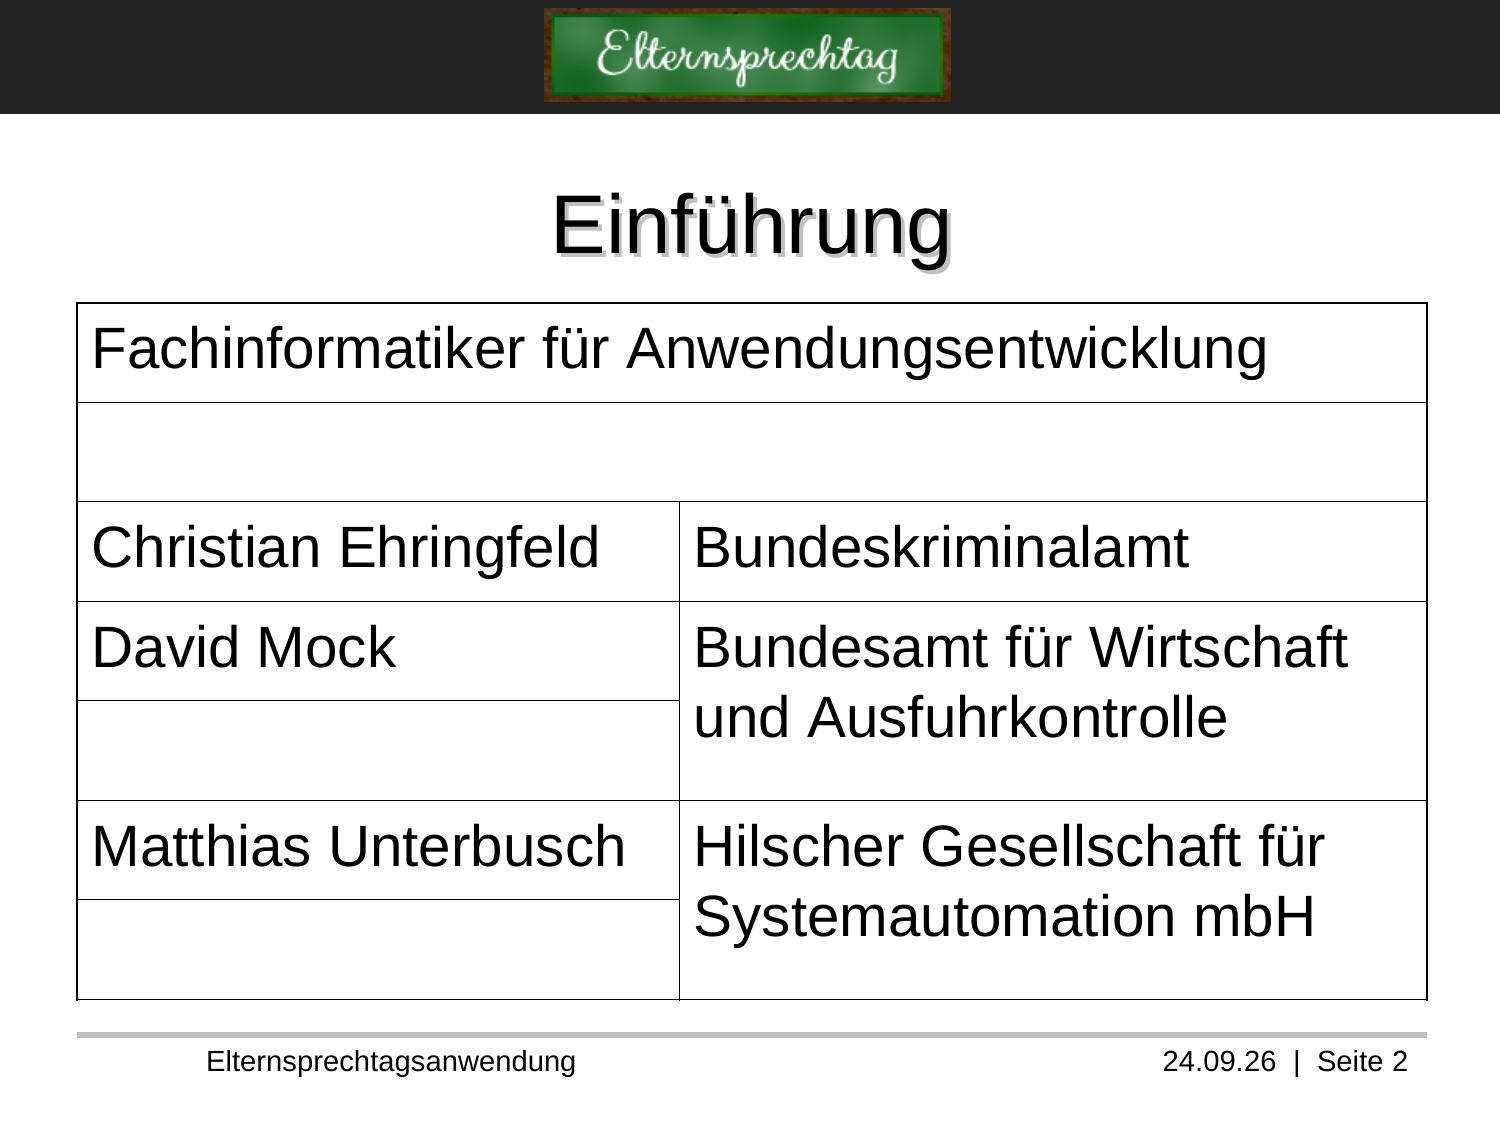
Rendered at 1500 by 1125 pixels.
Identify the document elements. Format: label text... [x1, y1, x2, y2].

table_cell Christian Ehringfeld [78, 502, 679, 601]
table_header Fachinformatiker für Anwendungsentwicklung [78, 304, 1426, 402]
table_cell Matthias Unterbusch [78, 801, 679, 899]
table_cell Hilscher Gesellschaft für Systemautomation mbH [680, 801, 1426, 999]
table_cell [78, 701, 679, 800]
title Einführung [76, 160, 1427, 279]
table_cell David Mock [78, 602, 679, 700]
table_cell Bundesamt für Wirtschaft und Ausfuhrkontrolle [680, 602, 1426, 800]
table_cell [78, 403, 1426, 501]
table_cell Bundeskriminalamt [680, 502, 1426, 601]
picture [0, 0, 1500, 114]
table_cell [78, 900, 679, 999]
